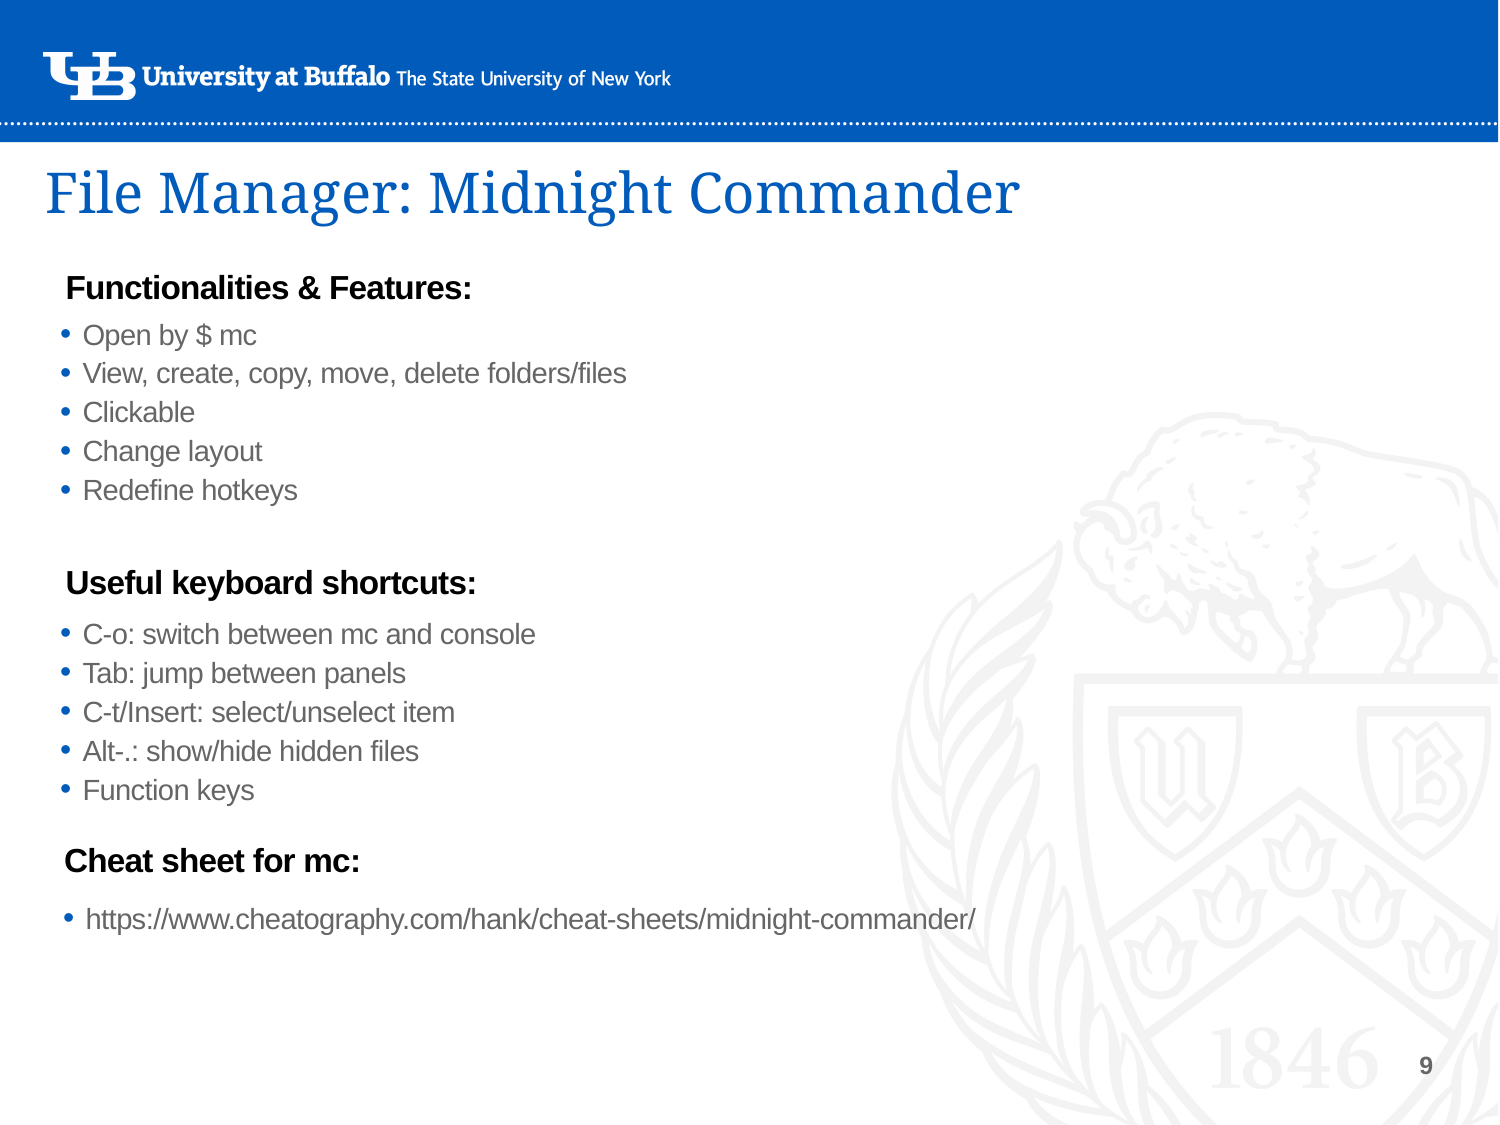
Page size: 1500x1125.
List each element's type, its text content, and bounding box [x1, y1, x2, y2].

text_box Useful keyboard shortcuts: [50, 557, 586, 610]
list https://www.cheatography.com/hank/cheat-sheets/midnight-commander/ [33, 897, 1066, 946]
picture [0, 0, 1499, 1125]
text_box Functionalities & Features: [50, 261, 586, 313]
list C-o: switch between mc and console Tab: jump between panels C-t/Insert: select/unselect item Alt-.: show/hide hidden files Function keys [30, 612, 976, 799]
list Open by $ mc View, create, copy, move, delete folders/files Clickable Change layout Redefine hotkeys [30, 313, 976, 499]
text_box Cheat sheet for mc: [49, 834, 590, 895]
title File Manager: Midnight Commander [30, 153, 1387, 233]
